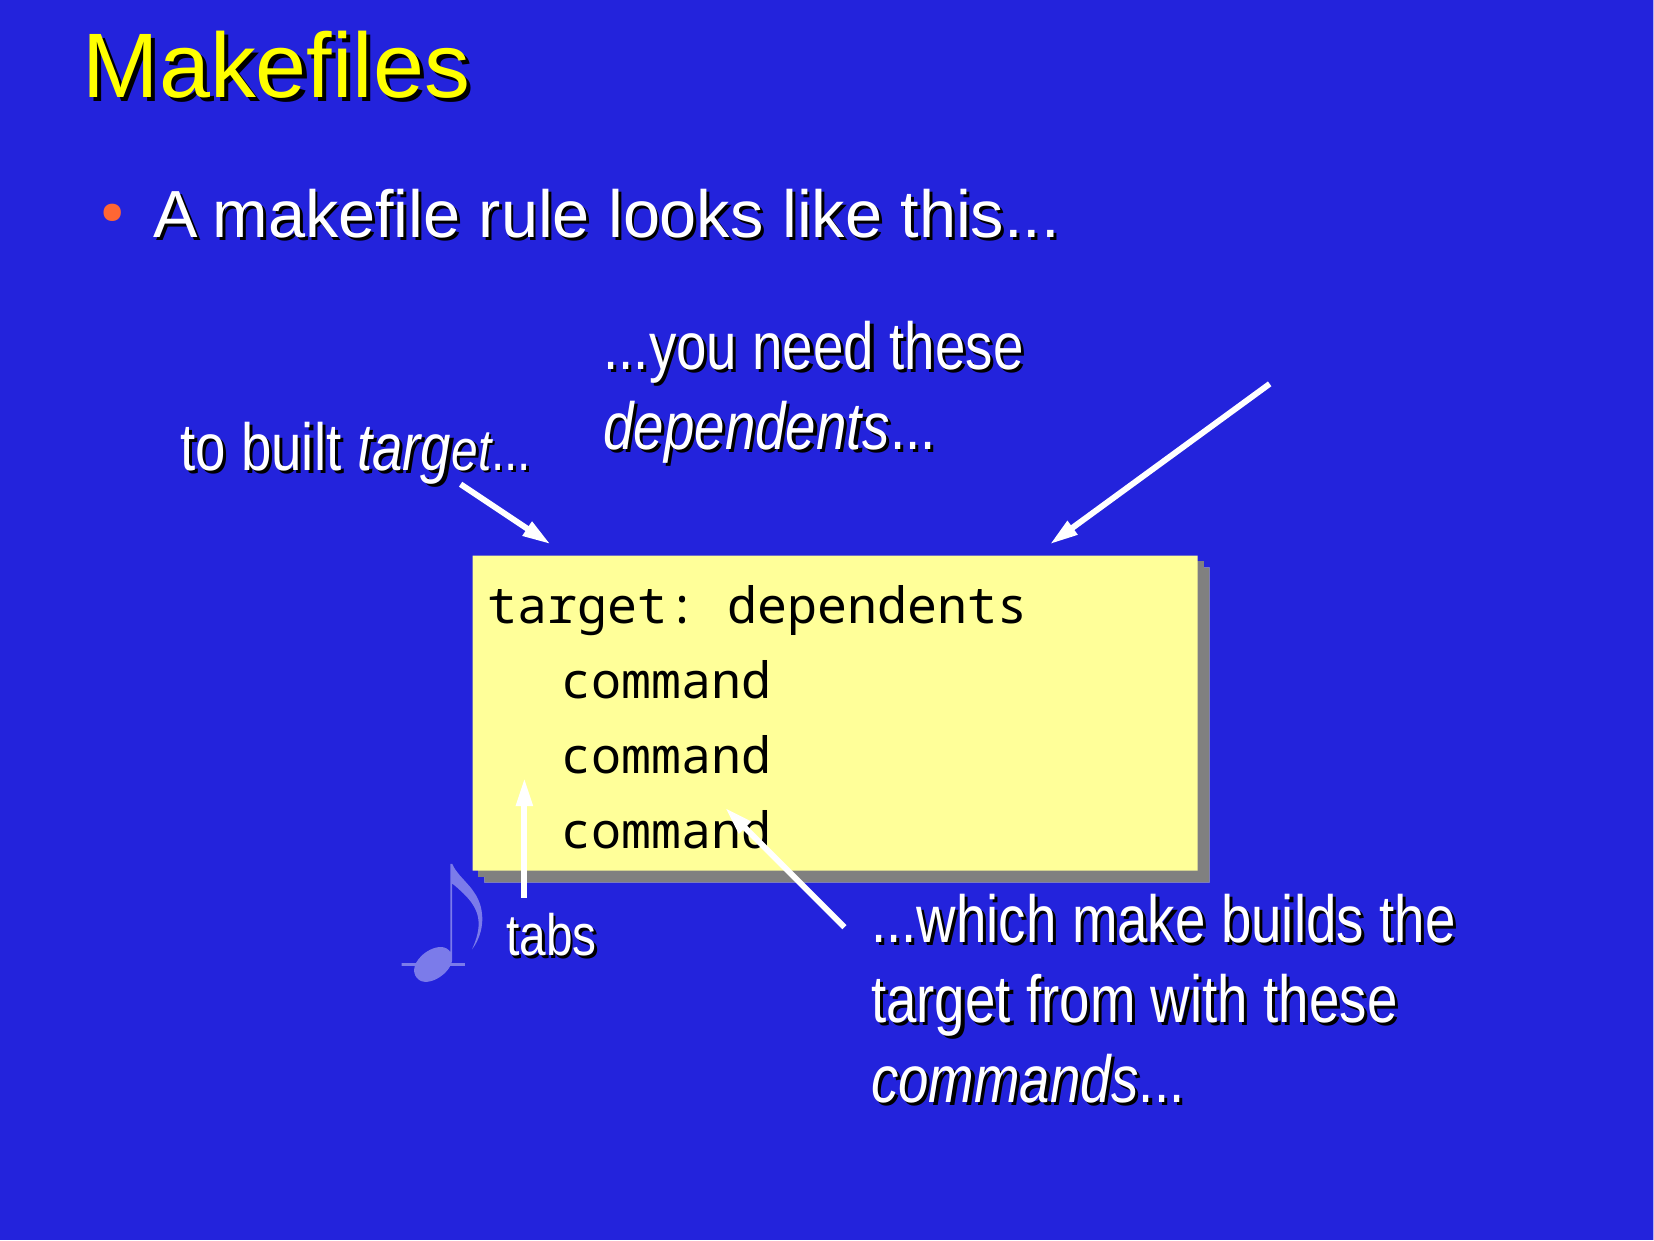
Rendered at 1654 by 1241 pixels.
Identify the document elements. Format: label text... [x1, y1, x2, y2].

text_box ...which make builds the target from with these commands... [856, 868, 1566, 1124]
text_box ...you need these dependents... [588, 295, 1386, 471]
text_box tabs [491, 889, 850, 976]
text_box to built target... [165, 395, 697, 492]
title Makefiles [82, 2, 1571, 130]
text_box target: dependents command command command [472, 555, 1198, 871]
list A makefile rule looks like this... [82, 177, 1571, 1182]
text_box [401, 863, 483, 982]
